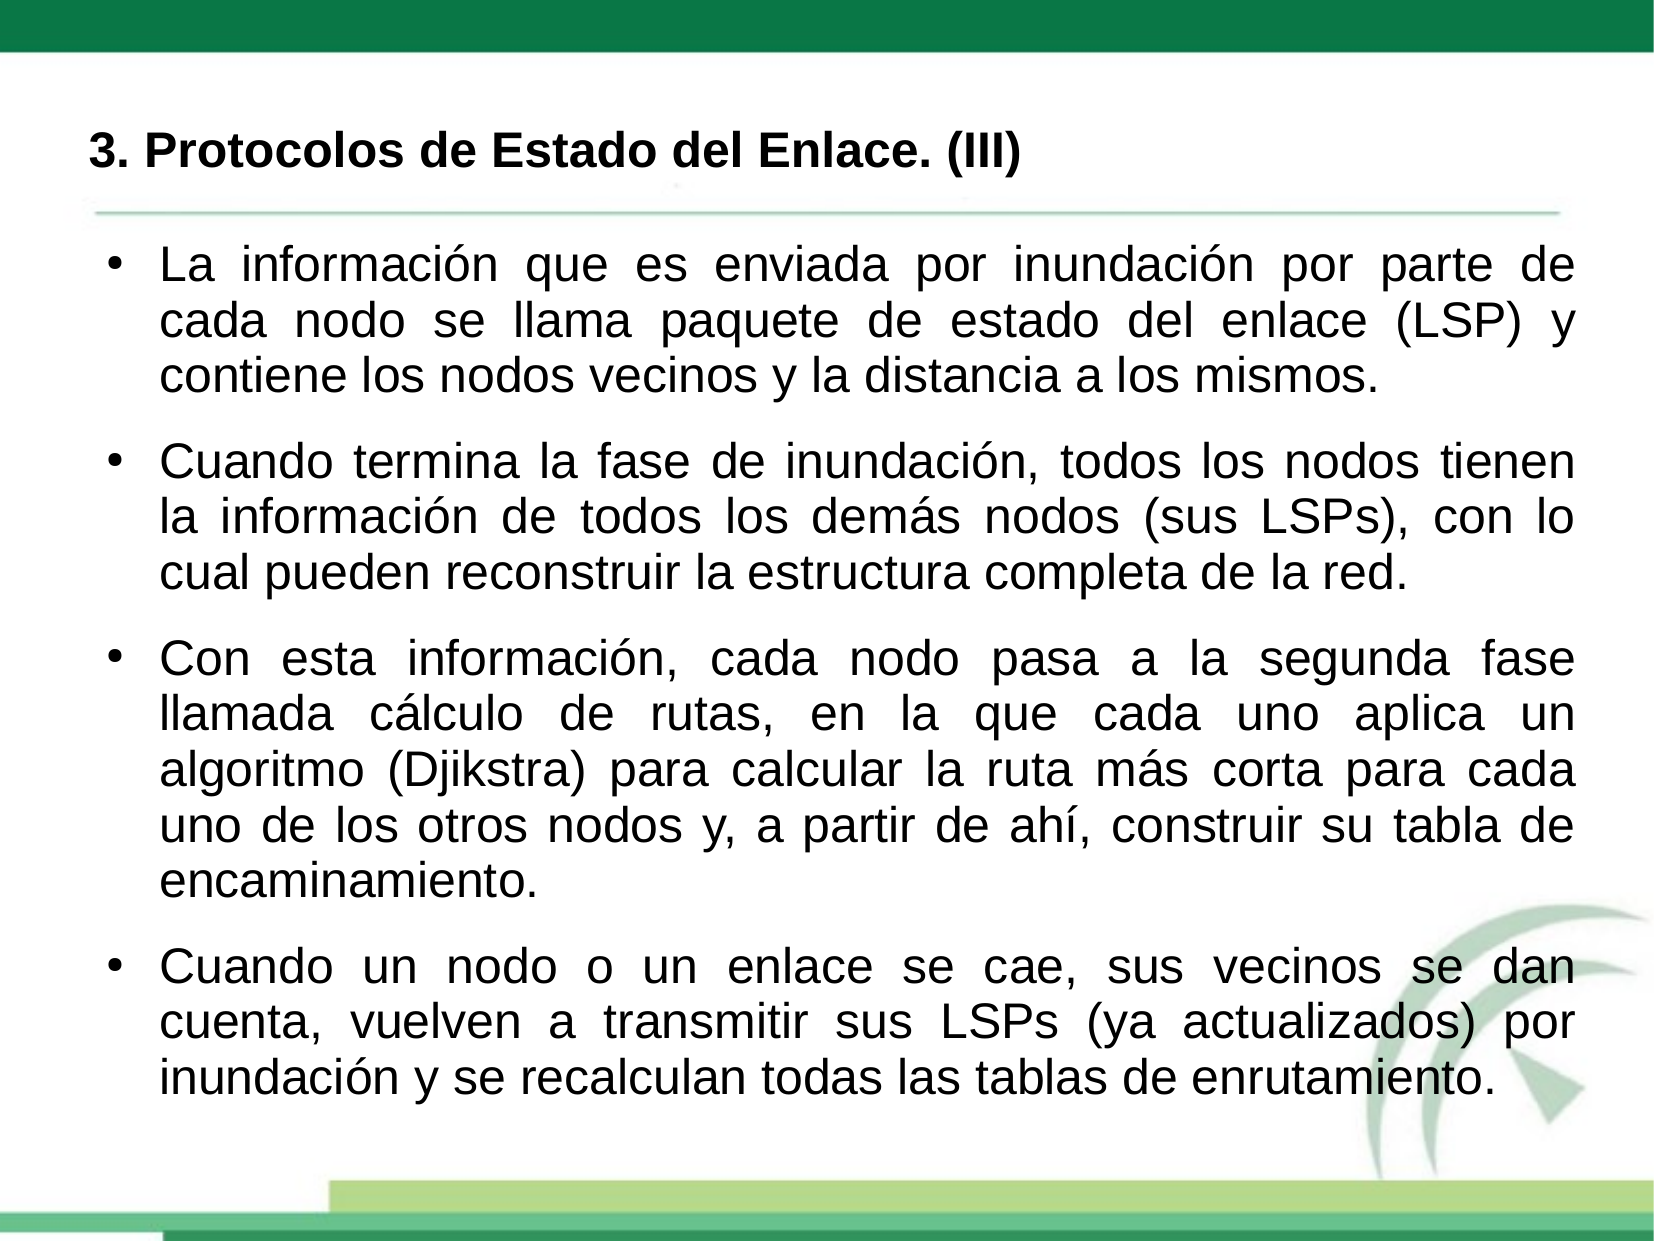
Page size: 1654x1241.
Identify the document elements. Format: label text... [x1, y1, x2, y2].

title 3. Protocolos de Estado del Enlace. (III) [88, 46, 1577, 236]
picture [0, 0, 1654, 1241]
list La información que es enviada por inundación por parte de cada nodo se llama paquete de estado del enlace (LSP) y contiene los nodos vecinos y la distancia a los mismos. Cuando termina la fase de inundación, todos los nodos tienen la información de todos los demás nodos (sus LSPs), con lo cual pueden reconstruir la estructura completa de la red. Con esta información, cada nodo pasa a la segunda fase llamada cálculo de rutas, en la que cada uno aplica un algoritmo (Djikstra) para calcular la ruta más corta para cada uno de los otros nodos y, a partir de ahí, construir su tabla de encaminamiento. Cuando un nodo o un enlace se cae, sus vecinos se dan cuenta, vuelven a transmitir sus LSPs (ya actualizados) por inundación y se recalculan todas las tablas de enrutamiento. [88, 236, 1577, 1106]
